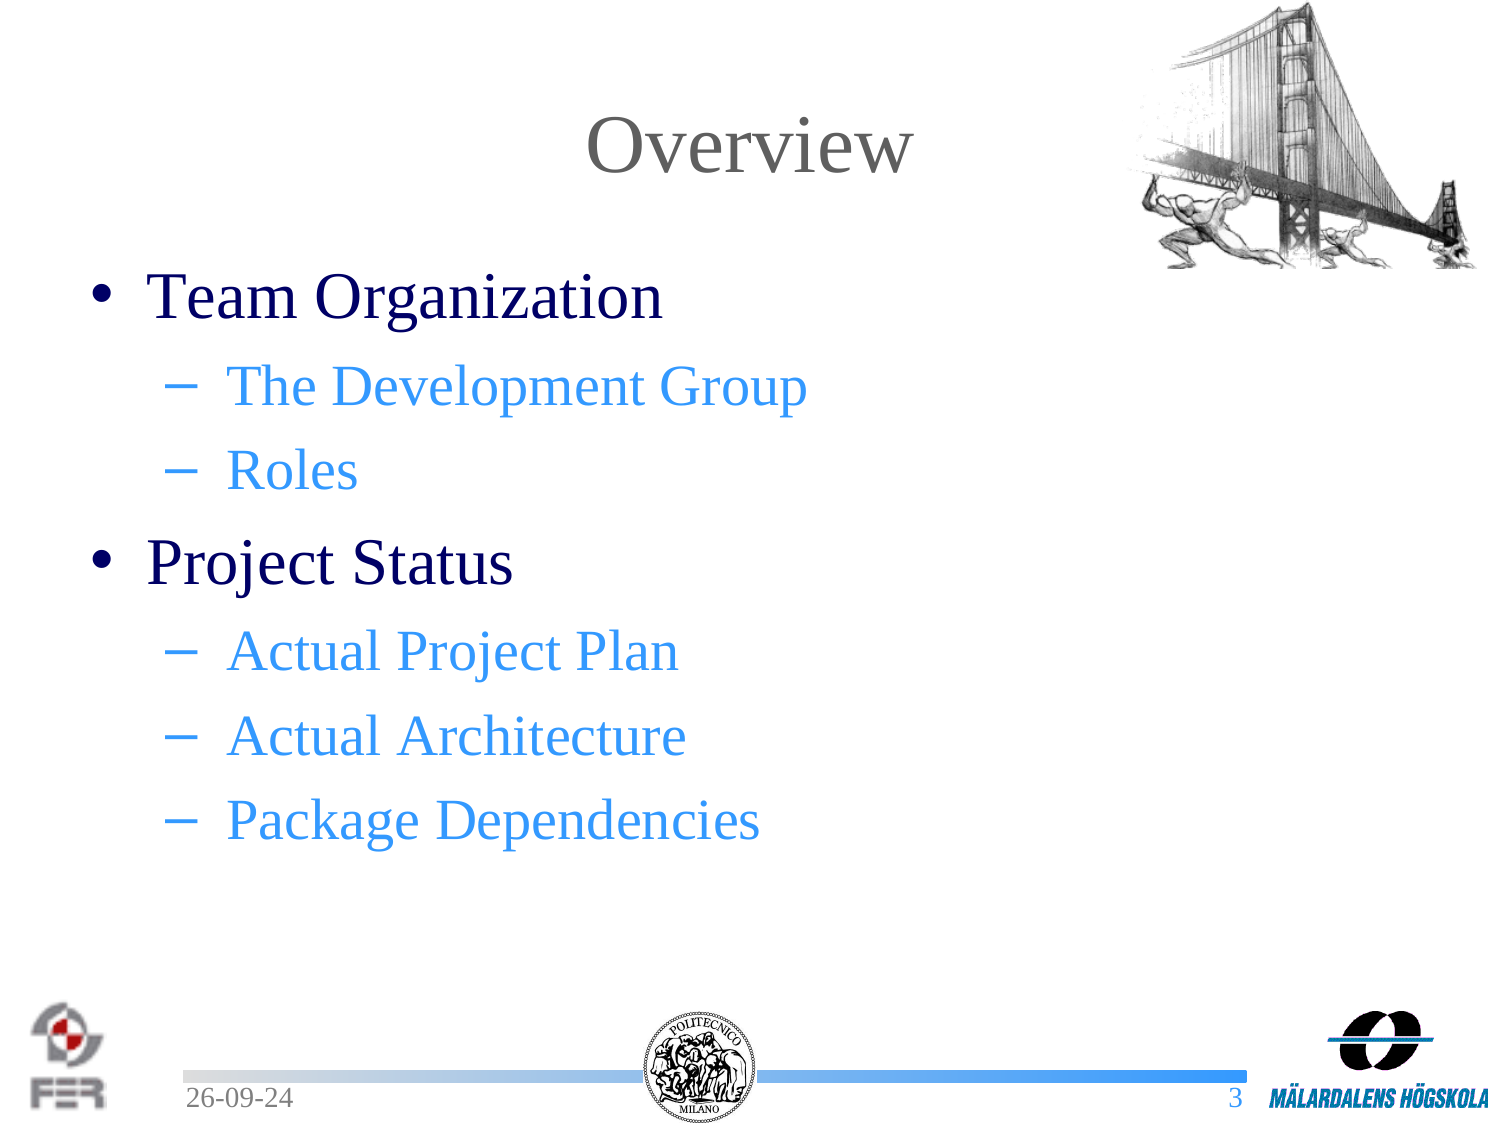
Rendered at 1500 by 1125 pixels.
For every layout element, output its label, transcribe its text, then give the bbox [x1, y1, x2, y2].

list Team Organization The Development Group Roles Project Status Actual Project Plan Actual Architecture Package Dependencies [75, 244, 1426, 988]
picture [1454, 1091, 1459, 1108]
picture [29, 987, 107, 1125]
picture [1368, 1093, 1374, 1104]
picture [1435, 1096, 1441, 1104]
text_box 13-12-02 [171, 1070, 396, 1114]
title Overview [75, 45, 1122, 233]
text_box <numero> [1186, 1070, 1258, 1114]
picture [643, 1011, 757, 1123]
picture [1269, 1011, 1488, 1108]
picture [1122, 0, 1477, 269]
